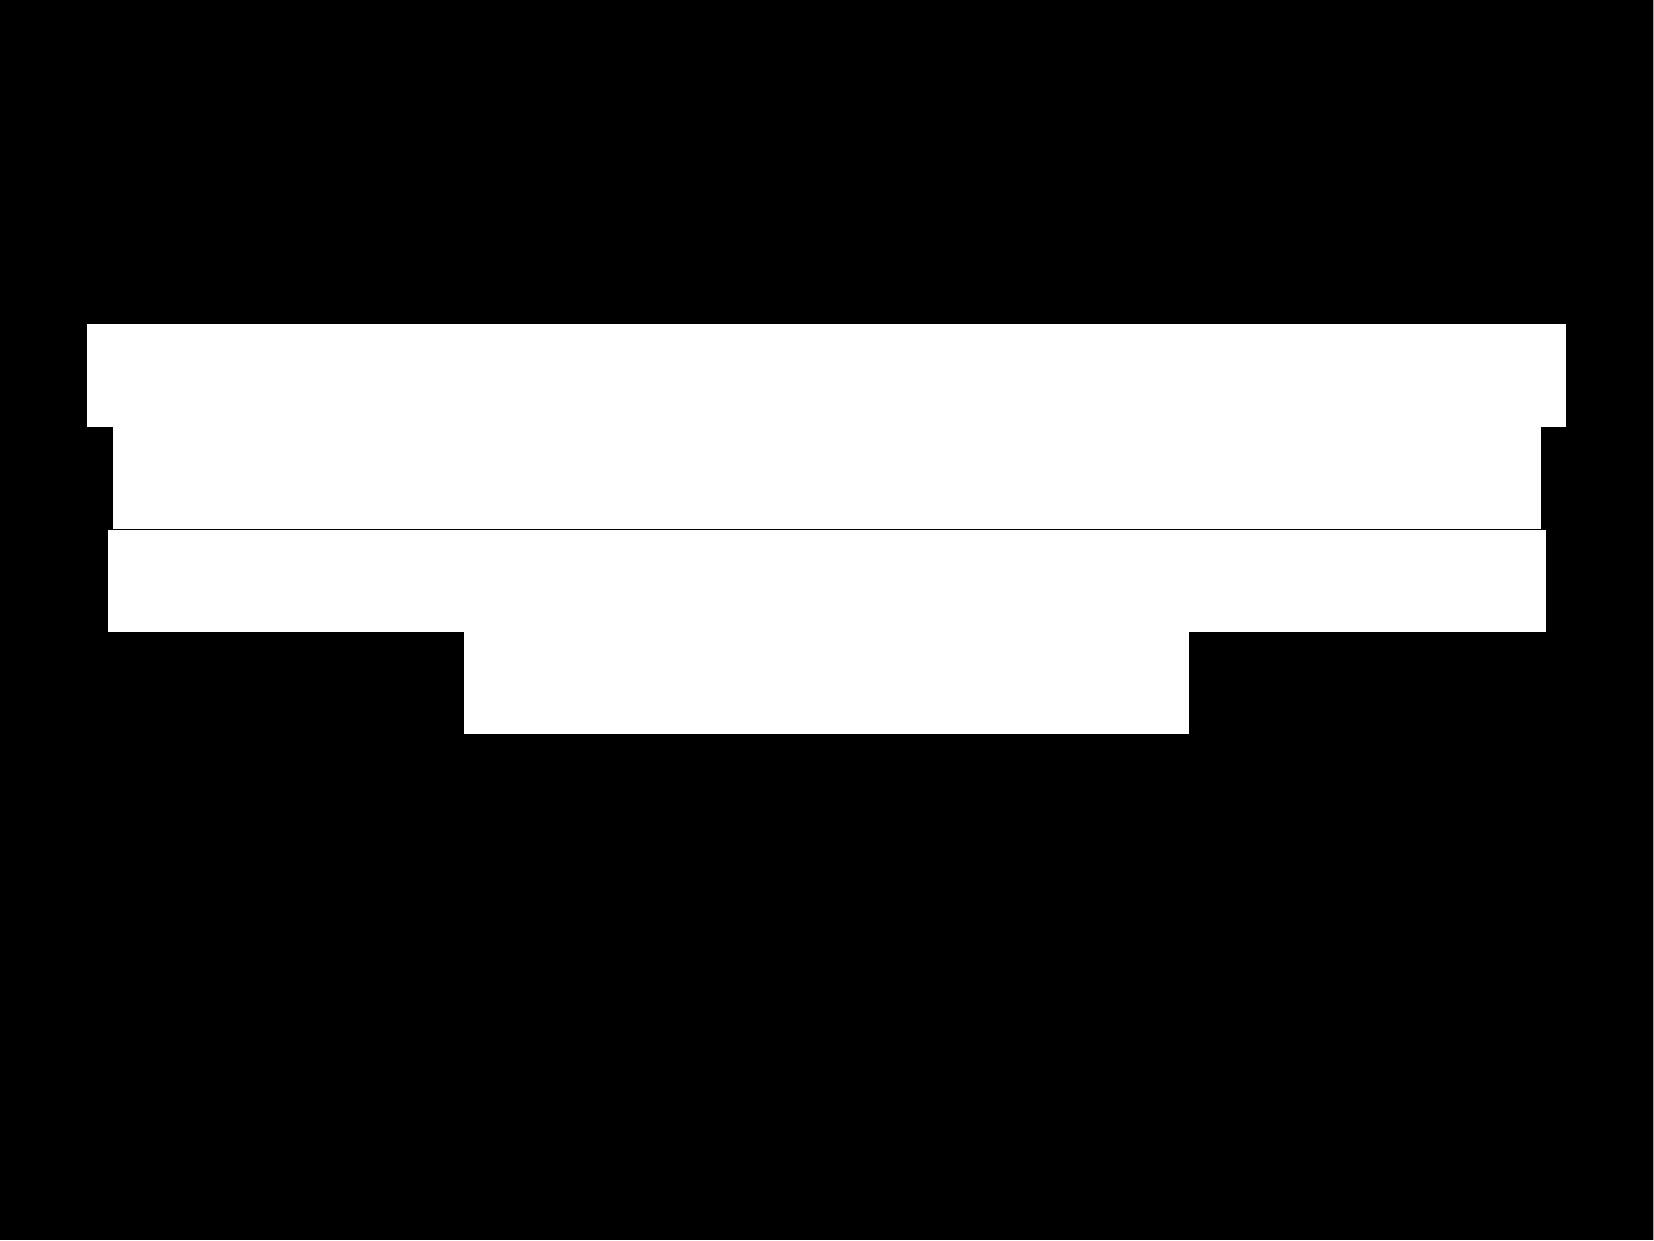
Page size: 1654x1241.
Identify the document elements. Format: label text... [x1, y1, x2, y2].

subtitle Este é o tempo de lançarmos a rede Prega a Palavra, viver o evangelho Este é o tempo de quebrantamento A colheita chegou [82, 49, 1571, 1010]
